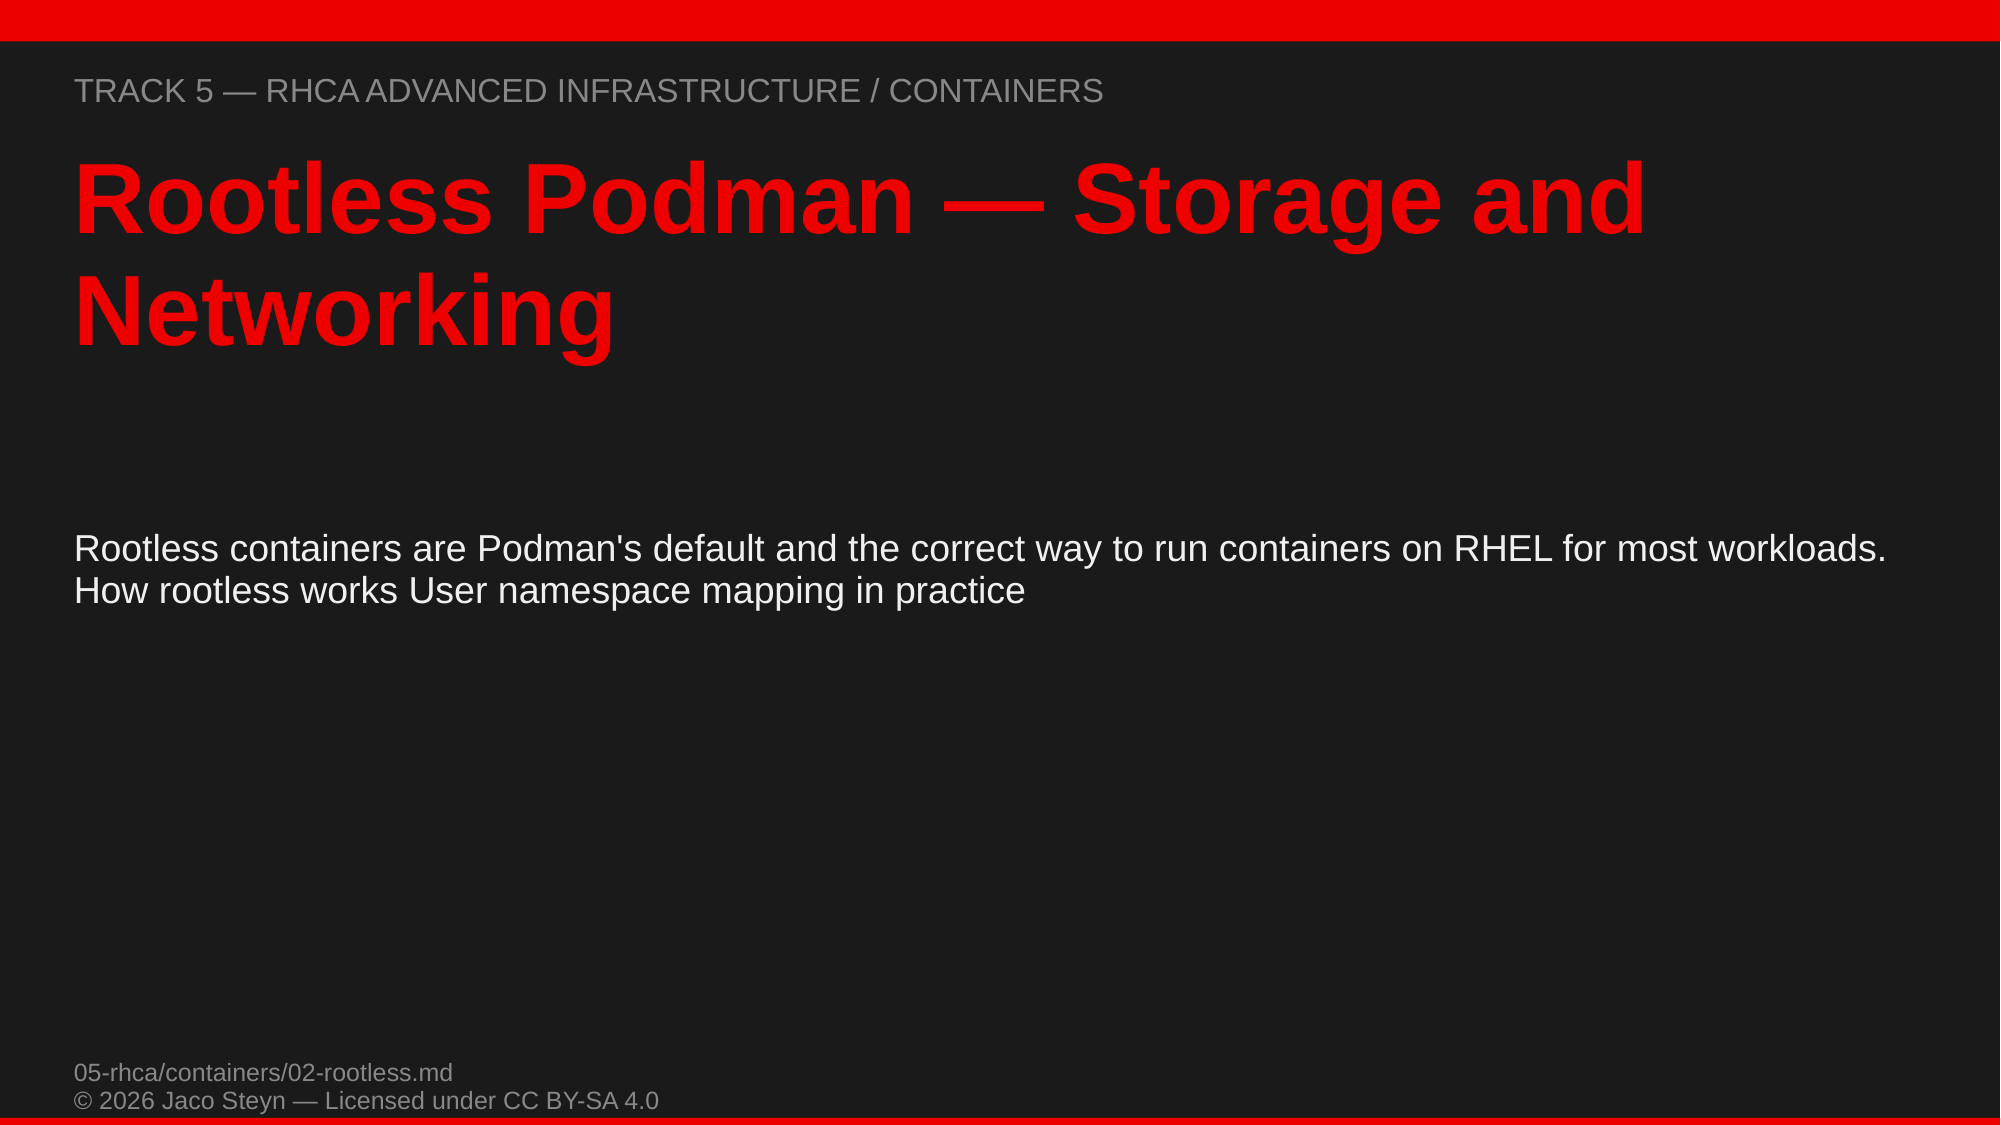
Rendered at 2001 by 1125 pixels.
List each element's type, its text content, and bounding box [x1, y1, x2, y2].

text_box 05-rhca/containers/02-rootless.md © 2026 Jaco Steyn — Licensed under CC BY-SA 4.0 [59, 1051, 1942, 1111]
text_box TRACK 5 — RHCA ADVANCED INFRASTRUCTURE / CONTAINERS [59, 64, 1942, 119]
text_box [0, 1117, 2001, 1125]
text_box Rootless Podman — Storage and Networking [59, 135, 1942, 461]
text_box Rootless containers are Podman's default and the correct way to run containers on RHEL for most workloads. How rootless works User namespace mapping in practice [59, 519, 1942, 727]
text_box [0, 0, 2001, 42]
